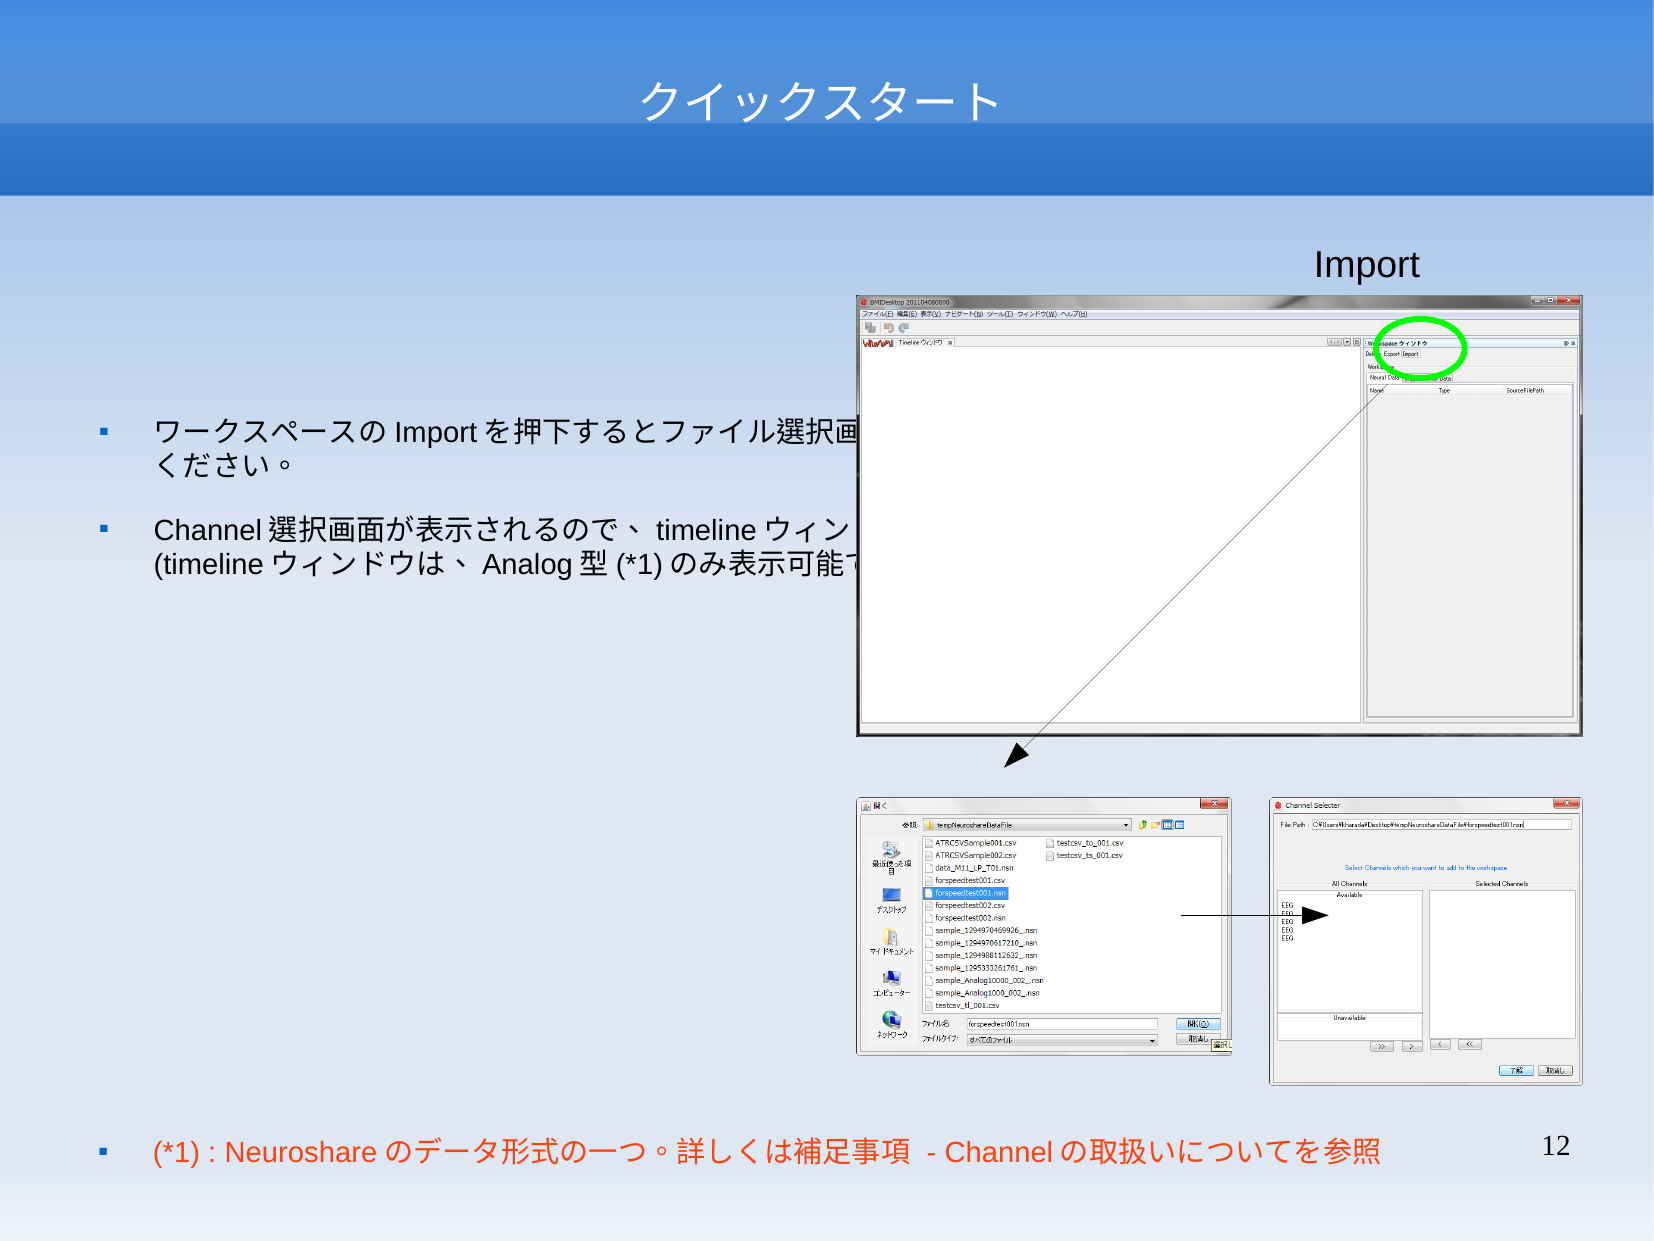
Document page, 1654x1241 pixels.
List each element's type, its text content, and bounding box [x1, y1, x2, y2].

picture [0, 0, 1654, 1241]
text_box Import [1299, 236, 1436, 294]
title クイックスタート [76, 0, 1565, 208]
text_box (*1) : Neuroshareのデータ形式の一つ。詳しくは補足事項 - Channelの取扱いについてを参照 [81, 1134, 1388, 1170]
list ワークスペースのImportを押下するとファイル選択画面が表示されるので、任意のNeuroshareを選択してください。 Channel選択画面が表示されるので、timelineウィンドウに表示させたいChannelを選択してください。(timelineウィンドウは、Analog型(*1)のみ表示可能です。) [82, 290, 809, 1109]
